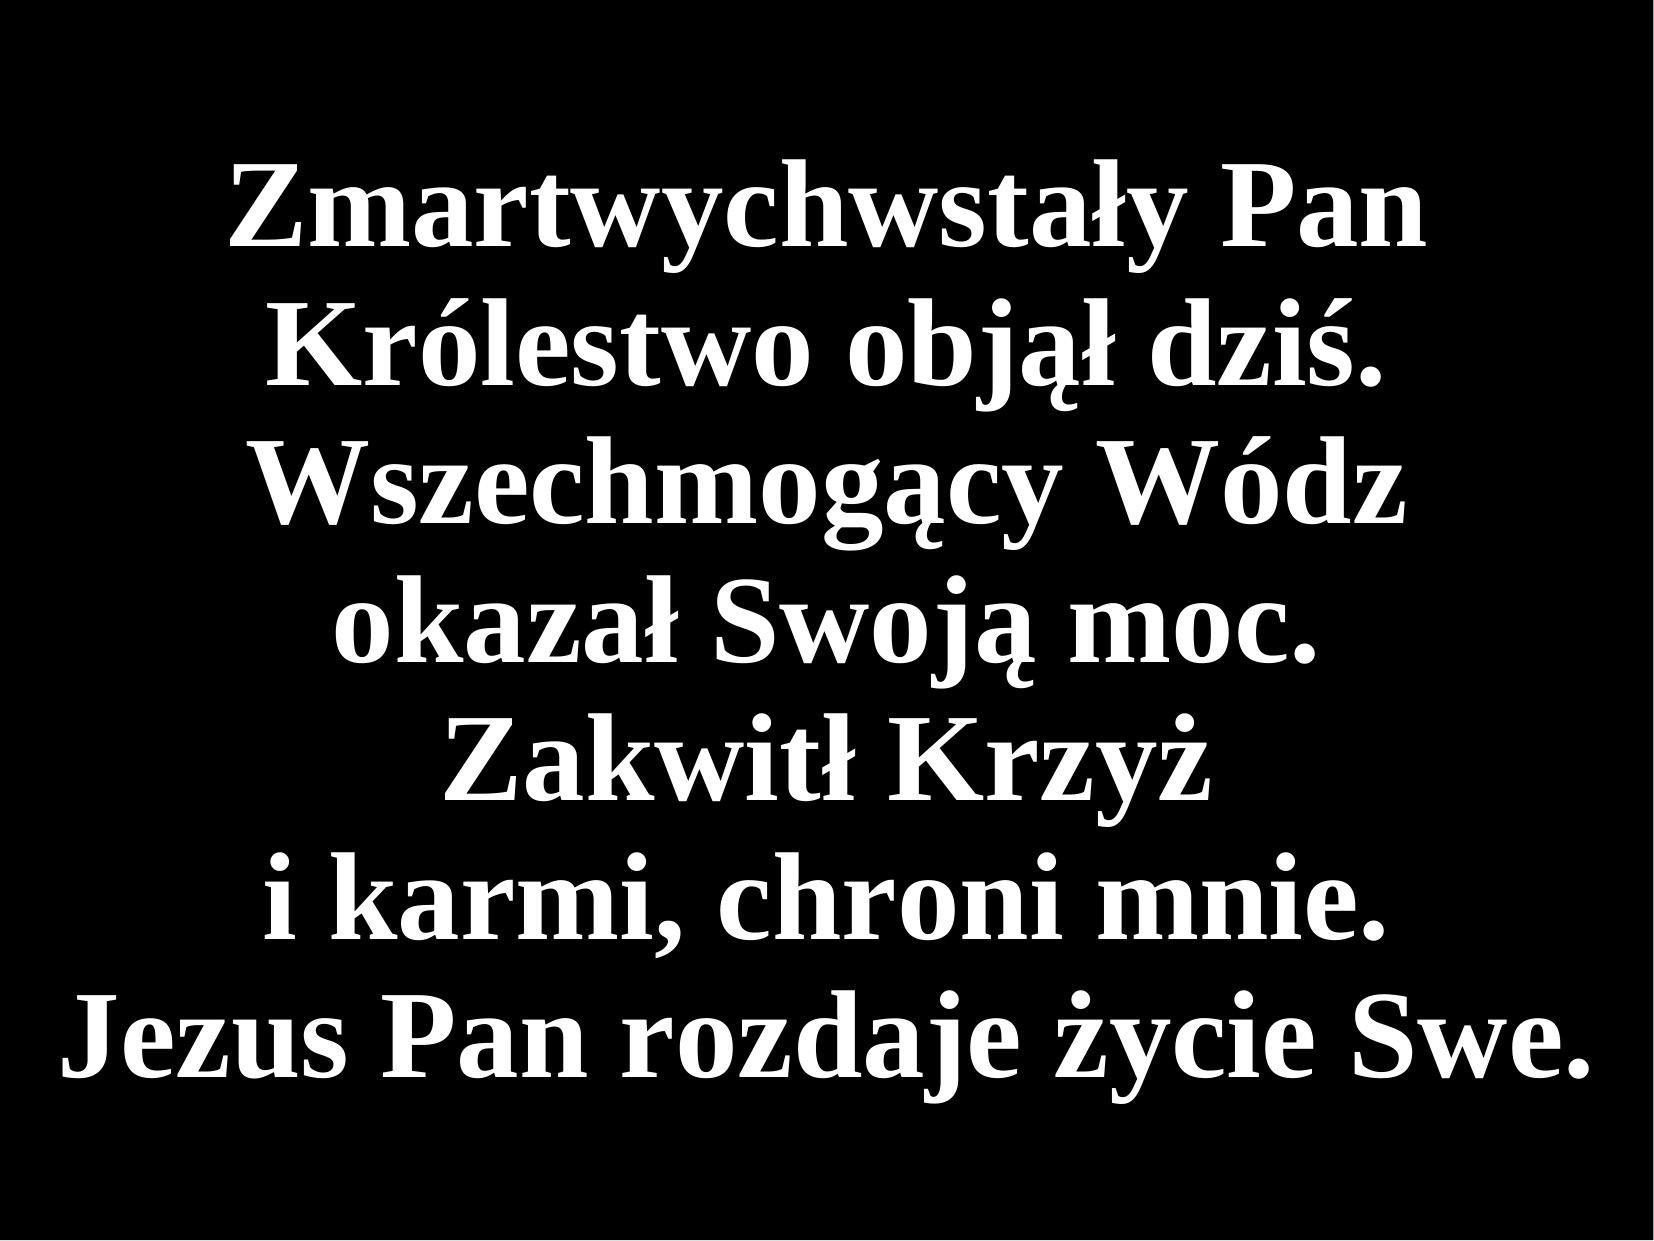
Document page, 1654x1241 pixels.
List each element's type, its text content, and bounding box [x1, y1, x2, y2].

title Zmartwychwstały Pan Królestwo objął dziś. Wszechmogący Wódz okazał Swoją moc. Zakwitł Krzyż i karmi, chroni mnie. Jezus Pan rozdaje życie Swe. [0, 0, 1654, 1241]
